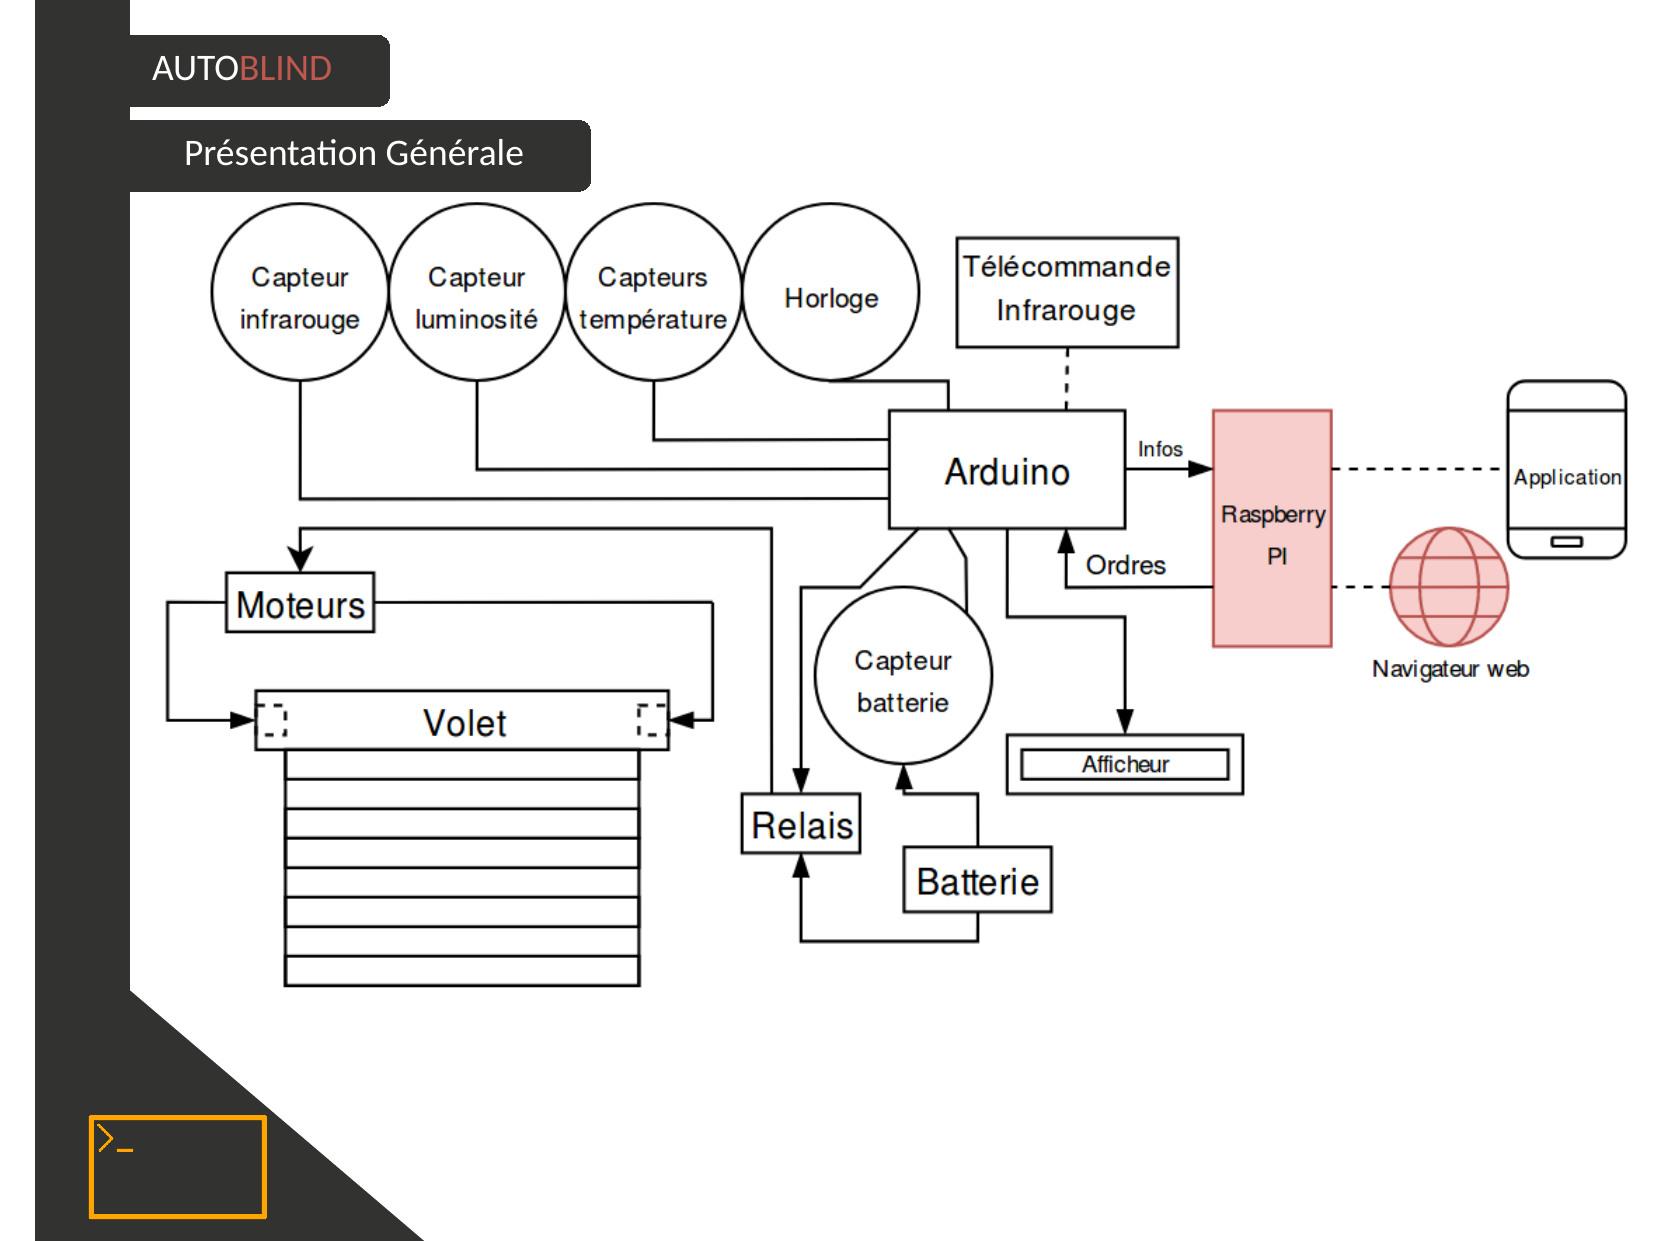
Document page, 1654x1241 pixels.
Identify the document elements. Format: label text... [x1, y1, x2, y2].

text_box [35, 0, 425, 1241]
picture [135, 201, 1636, 993]
picture [82, 1110, 272, 1223]
text_box AUTOBLIND [130, 35, 390, 107]
text_box Présentation Générale [118, 120, 591, 192]
